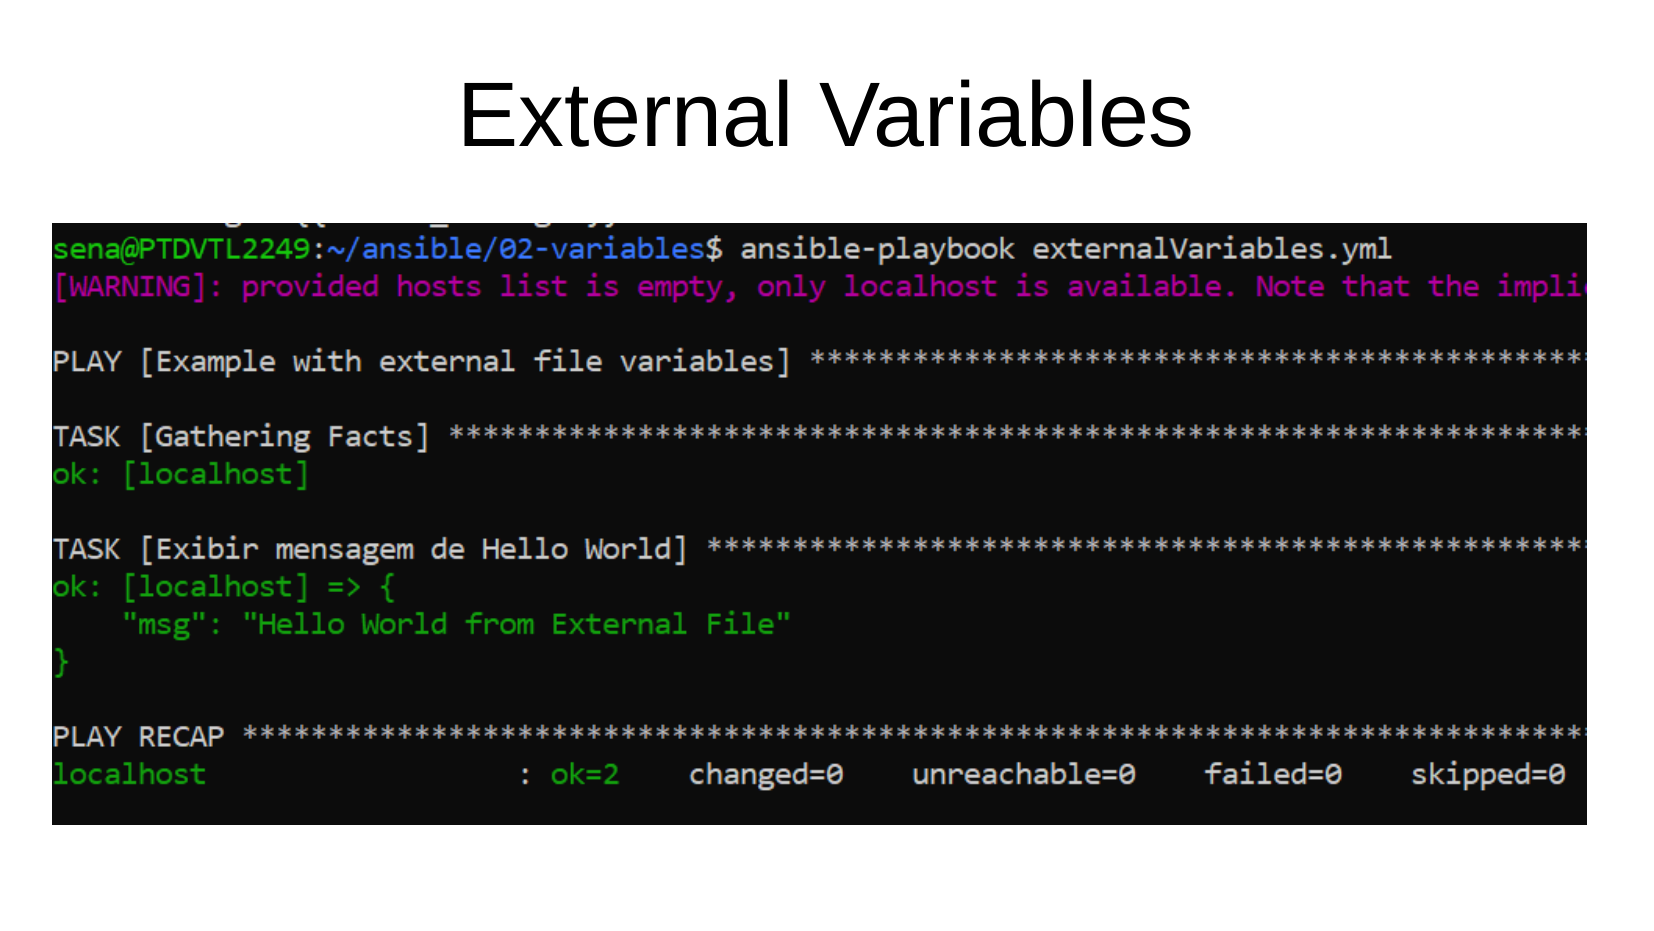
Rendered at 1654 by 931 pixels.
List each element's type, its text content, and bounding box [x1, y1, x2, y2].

picture [52, 223, 1587, 826]
title External Variables [82, 37, 1571, 193]
